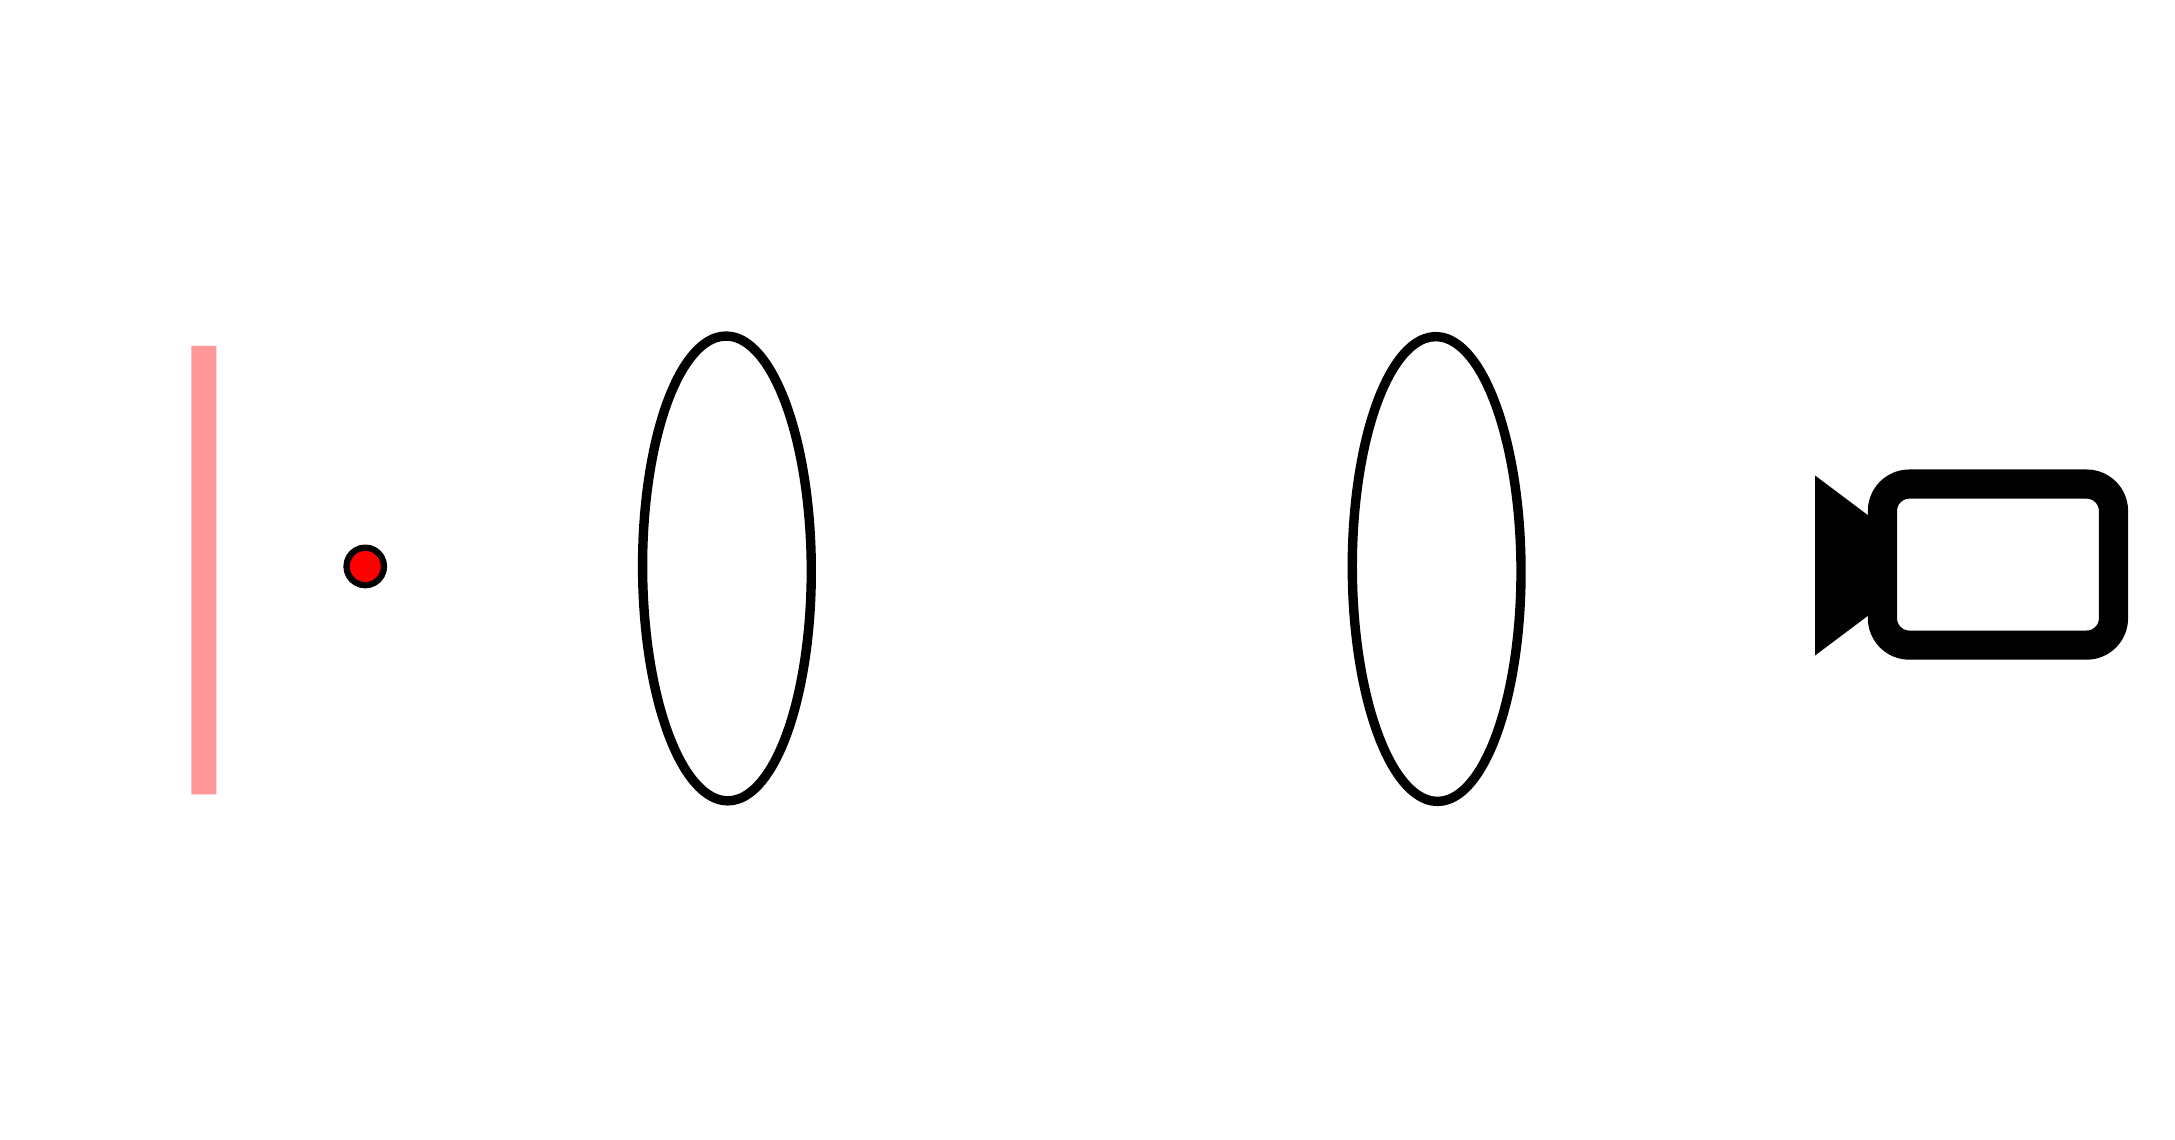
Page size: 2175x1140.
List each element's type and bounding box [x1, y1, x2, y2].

text_box [642, 336, 812, 801]
text_box [1815, 475, 1876, 656]
text_box [346, 547, 385, 586]
text_box [1352, 336, 1522, 802]
text_box [1882, 484, 2114, 646]
